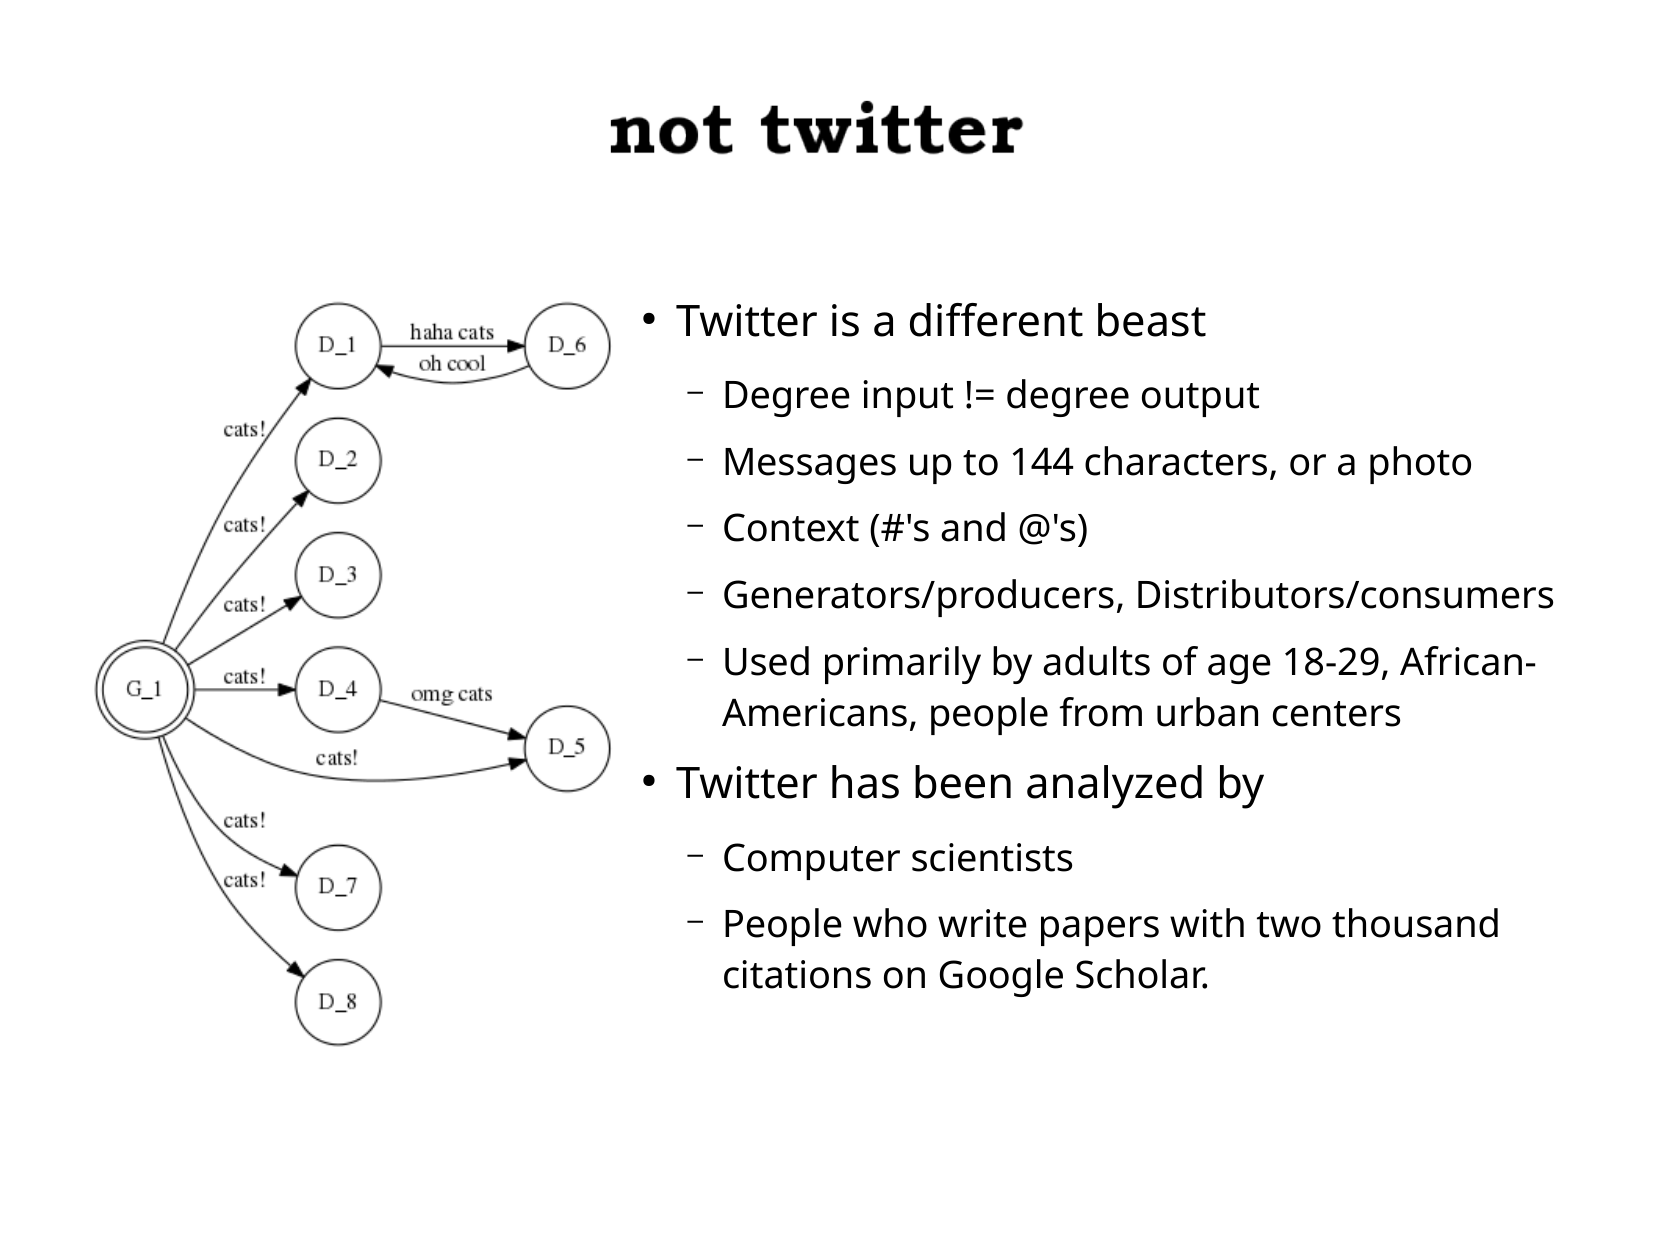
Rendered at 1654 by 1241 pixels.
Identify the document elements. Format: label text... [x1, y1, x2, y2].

list Twitter is a different beast Degree input != degree output Messages up to 144 characters, or a photo Context (#'s and @'s) Generators/producers, Distributors/consumers Used primarily by adults of age 18-29, African-Americans, people from urban centers Twitter has been analyzed by Computer scientists People who write papers with two thousand citations on Google Scholar. [630, 290, 1571, 1010]
picture [600, 74, 1460, 185]
picture [90, 299, 617, 1050]
